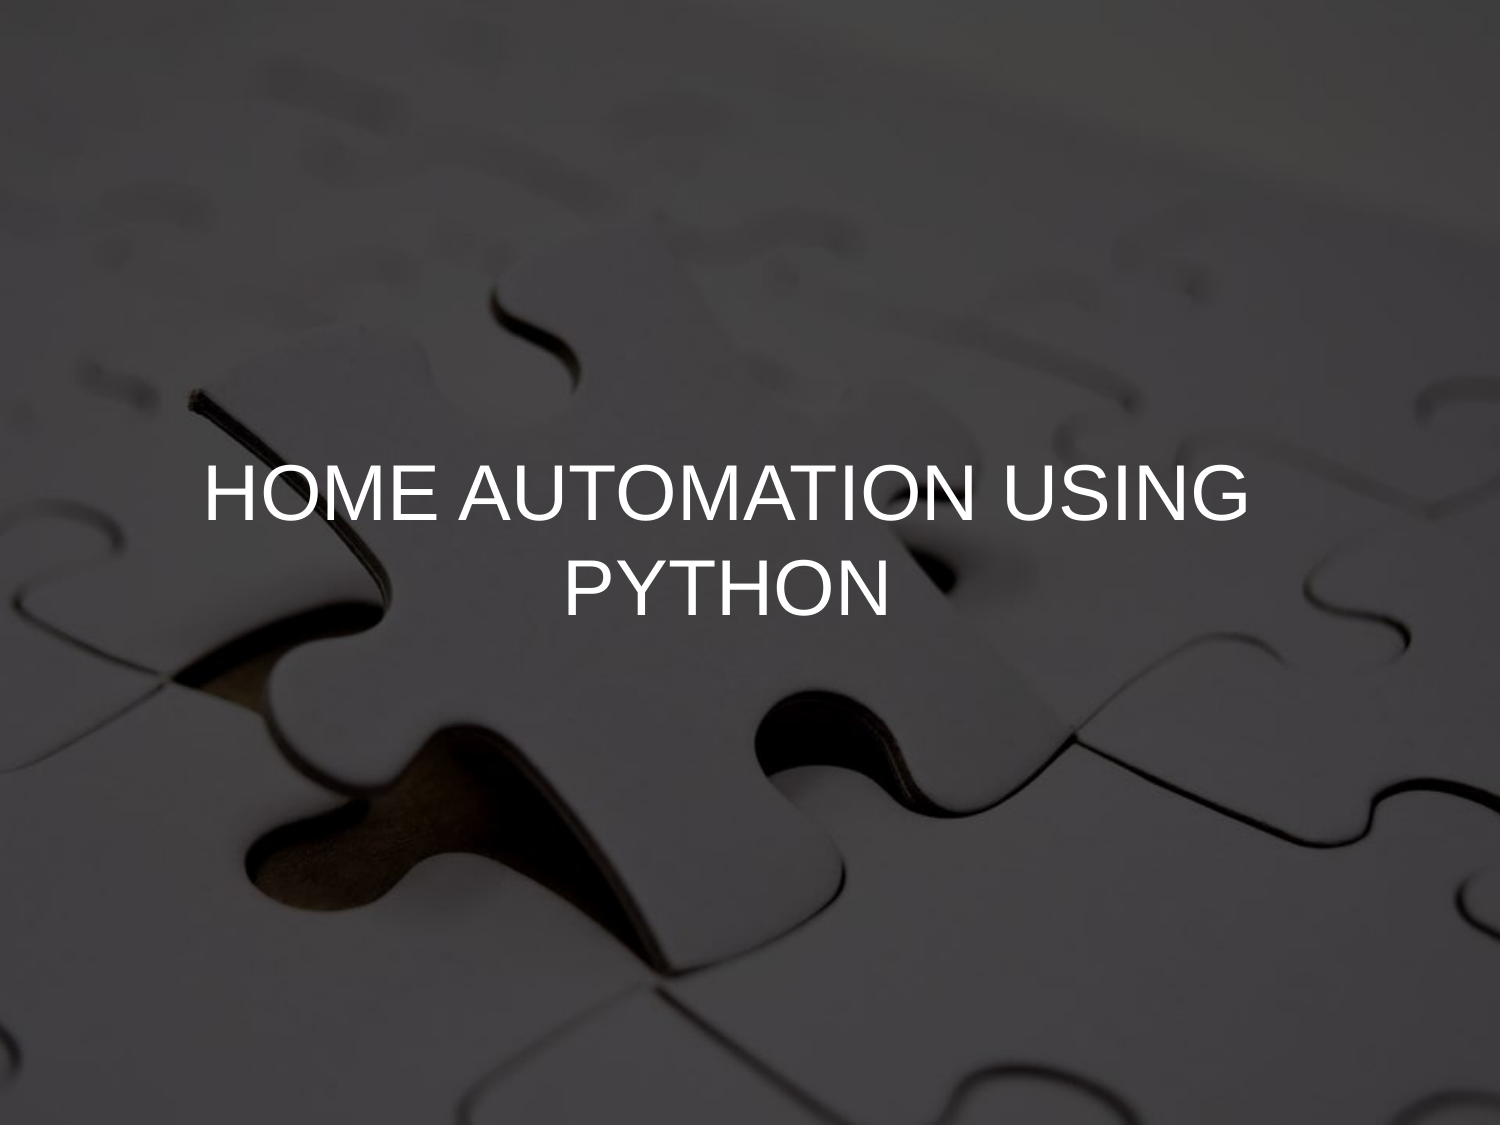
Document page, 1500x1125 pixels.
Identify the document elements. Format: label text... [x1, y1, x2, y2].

picture [0, 0, 1500, 1125]
subtitle HOME AUTOMATION USING PYTHON [165, 472, 1291, 601]
